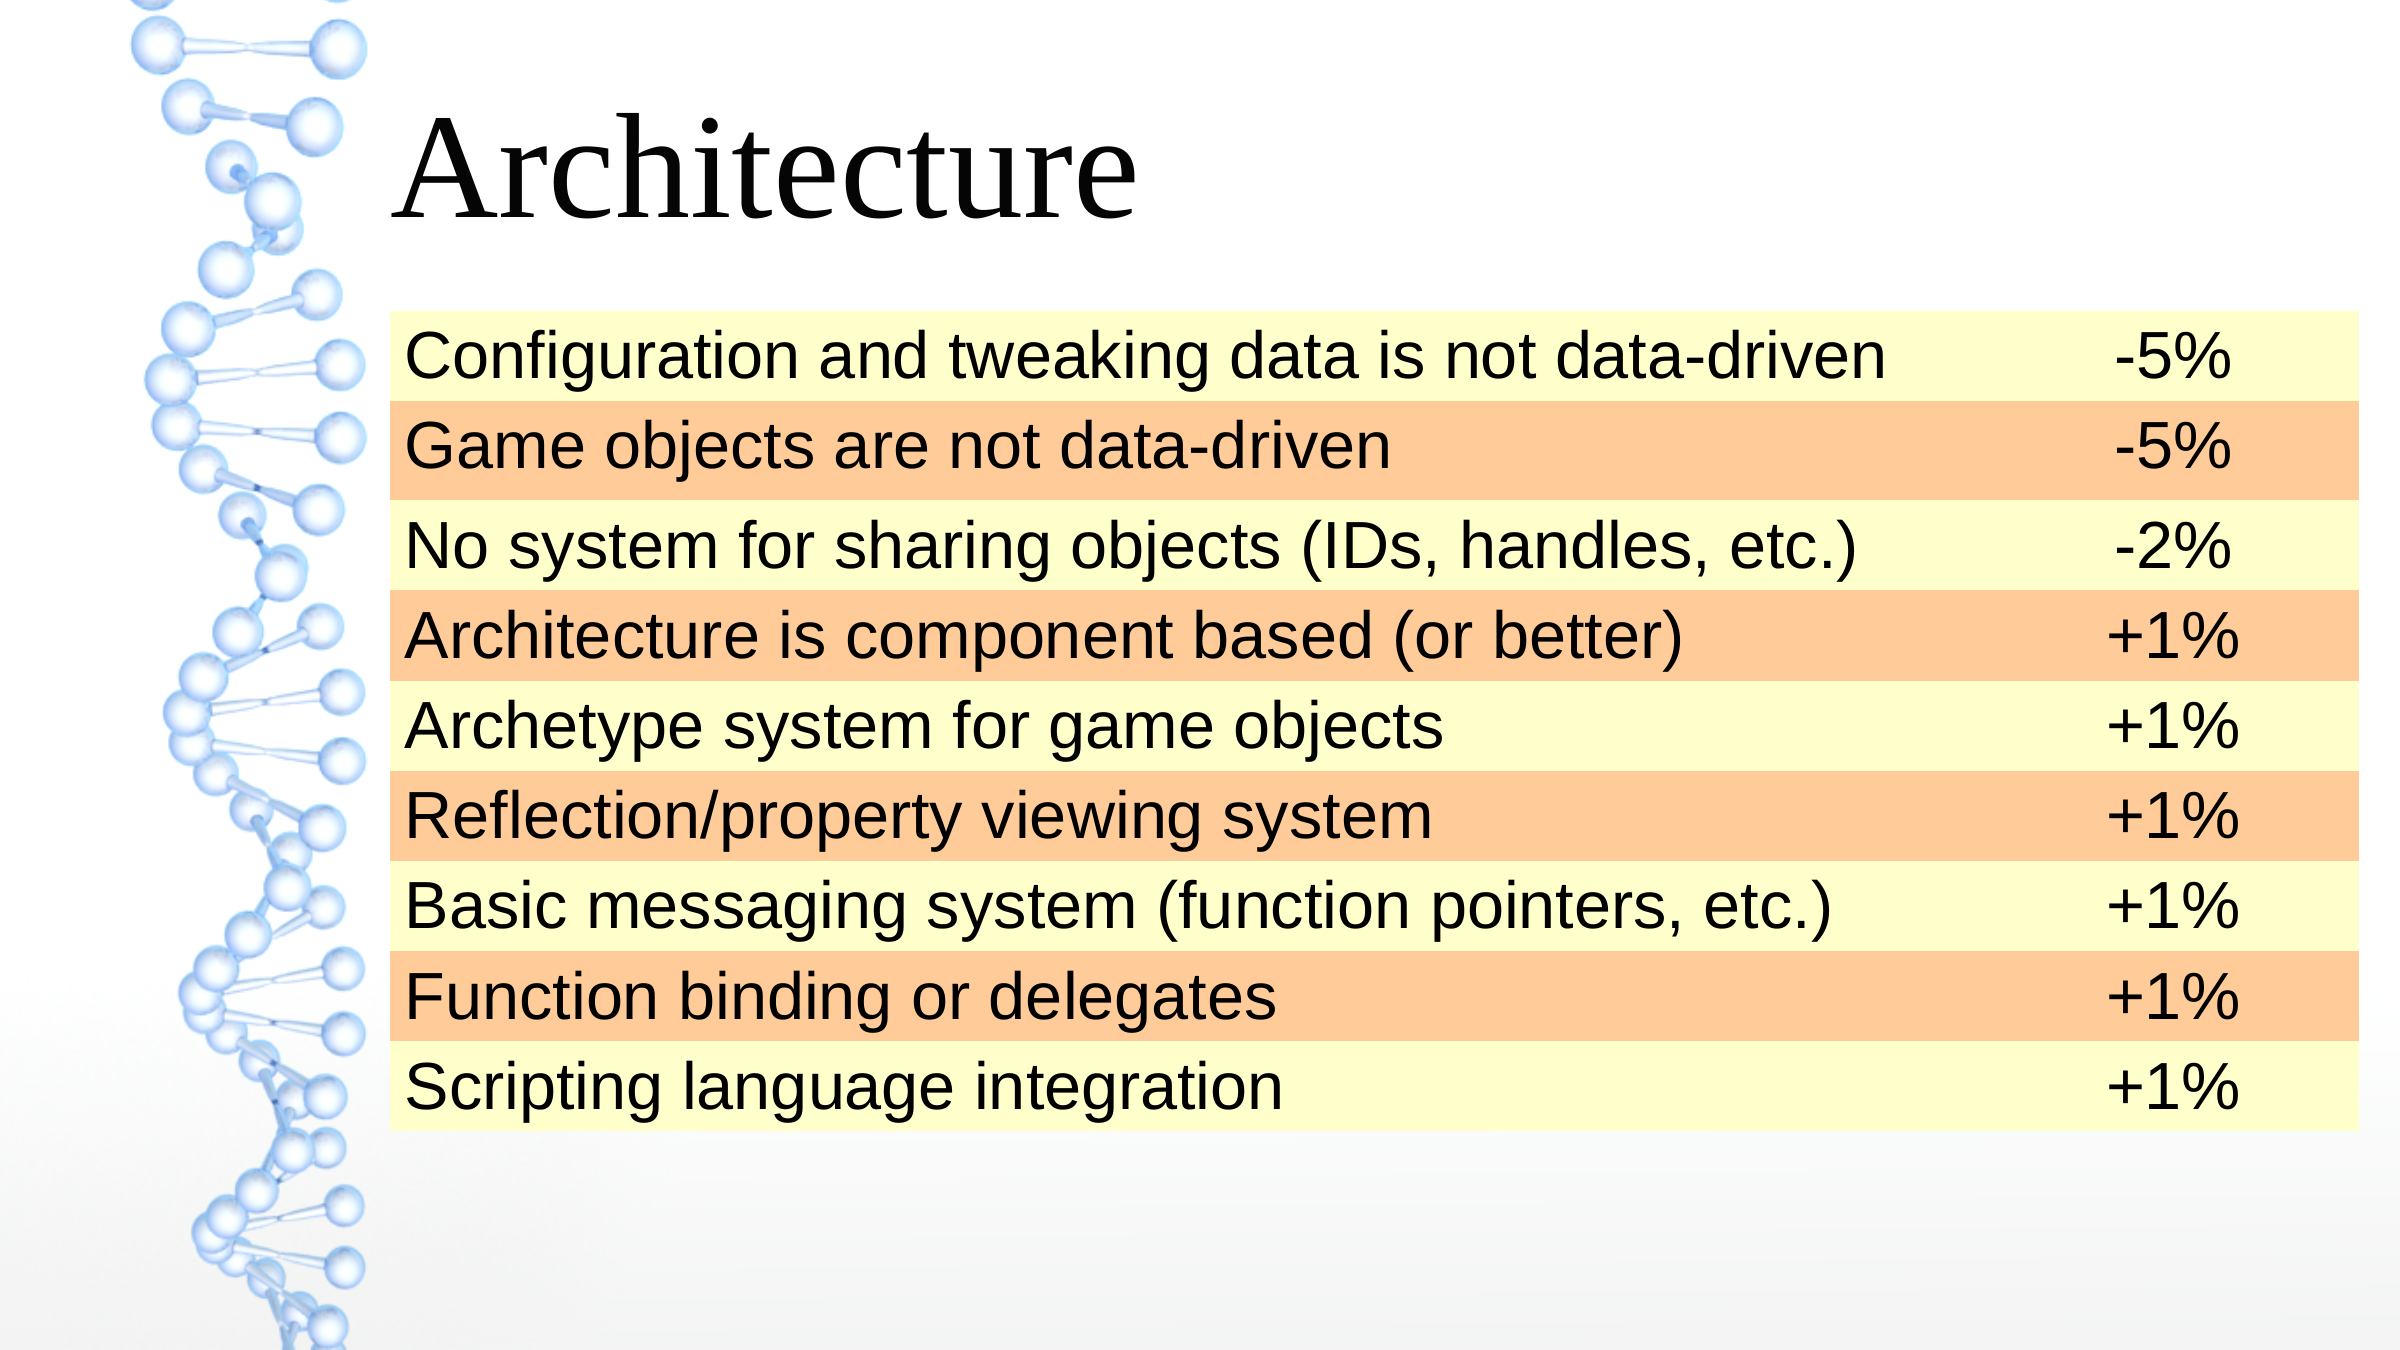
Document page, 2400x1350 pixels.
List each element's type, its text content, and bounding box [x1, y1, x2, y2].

table_cell +1% [1989, 771, 2359, 861]
table_cell Scripting language integration [390, 1041, 1989, 1131]
table_cell Game objects are not data-driven [390, 401, 1989, 500]
table_header Configuration and tweaking data is not data-driven [390, 311, 1989, 401]
table_cell +1% [1989, 861, 2359, 951]
table_cell Reflection/property viewing system [390, 771, 1989, 861]
table_cell +1% [1989, 681, 2359, 771]
title Architecture [390, 53, 2280, 280]
table_cell -5% [1989, 401, 2359, 500]
table_header -5% [1989, 311, 2359, 401]
table_cell No system for sharing objects (IDs, handles, etc.) [390, 500, 1989, 590]
table_cell -2% [1989, 500, 2359, 590]
picture [0, 0, 2400, 1350]
table_cell +1% [1989, 1041, 2359, 1131]
table_cell Architecture is component based (or better) [390, 590, 1989, 681]
table_cell Function binding or delegates [390, 951, 1989, 1041]
table_cell +1% [1989, 951, 2359, 1041]
table_cell Basic messaging system (function pointers, etc.) [390, 861, 1989, 951]
table_cell Archetype system for game objects [390, 681, 1989, 771]
table_cell +1% [1989, 590, 2359, 681]
